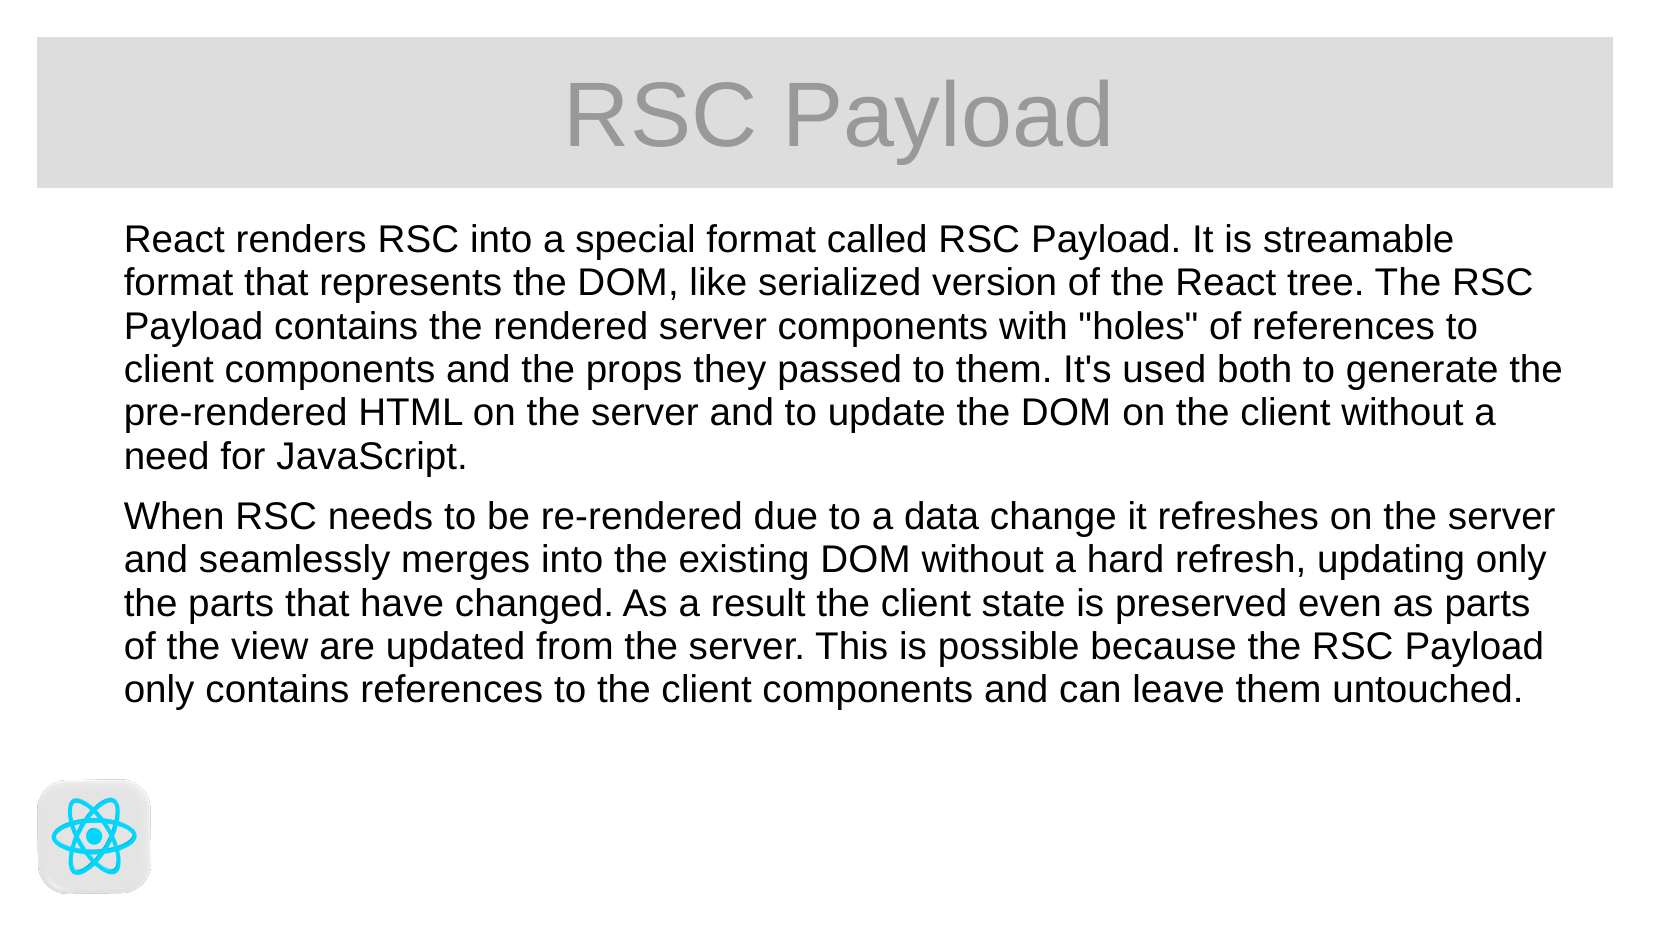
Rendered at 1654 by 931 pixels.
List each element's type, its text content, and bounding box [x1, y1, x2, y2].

picture [0, 742, 188, 931]
text_box [1571, 37, 1613, 188]
text_box [37, 37, 82, 188]
title RSC Payload [82, 37, 1571, 193]
list React renders RSC into a special format called RSC Payload. It is streamable format that represents the DOM, like serialized version of the React tree. The RSC Payload contains the rendered server components with "holes" of references to client components and the props they passed to them. It's used both to generate the pre-rendered HTML on the server and to update the DOM on the client without a need for JavaScript. When RSC needs to be re-rendered due to a data change it refreshes on the server and seamlessly merges into the existing DOM without a hard refresh, updating only the parts that have changed. As a result the client state is preserved even as parts of the view are updated from the server. This is possible because the RSC Payload only contains references to the client components and can leave them untouched. [82, 217, 1571, 758]
